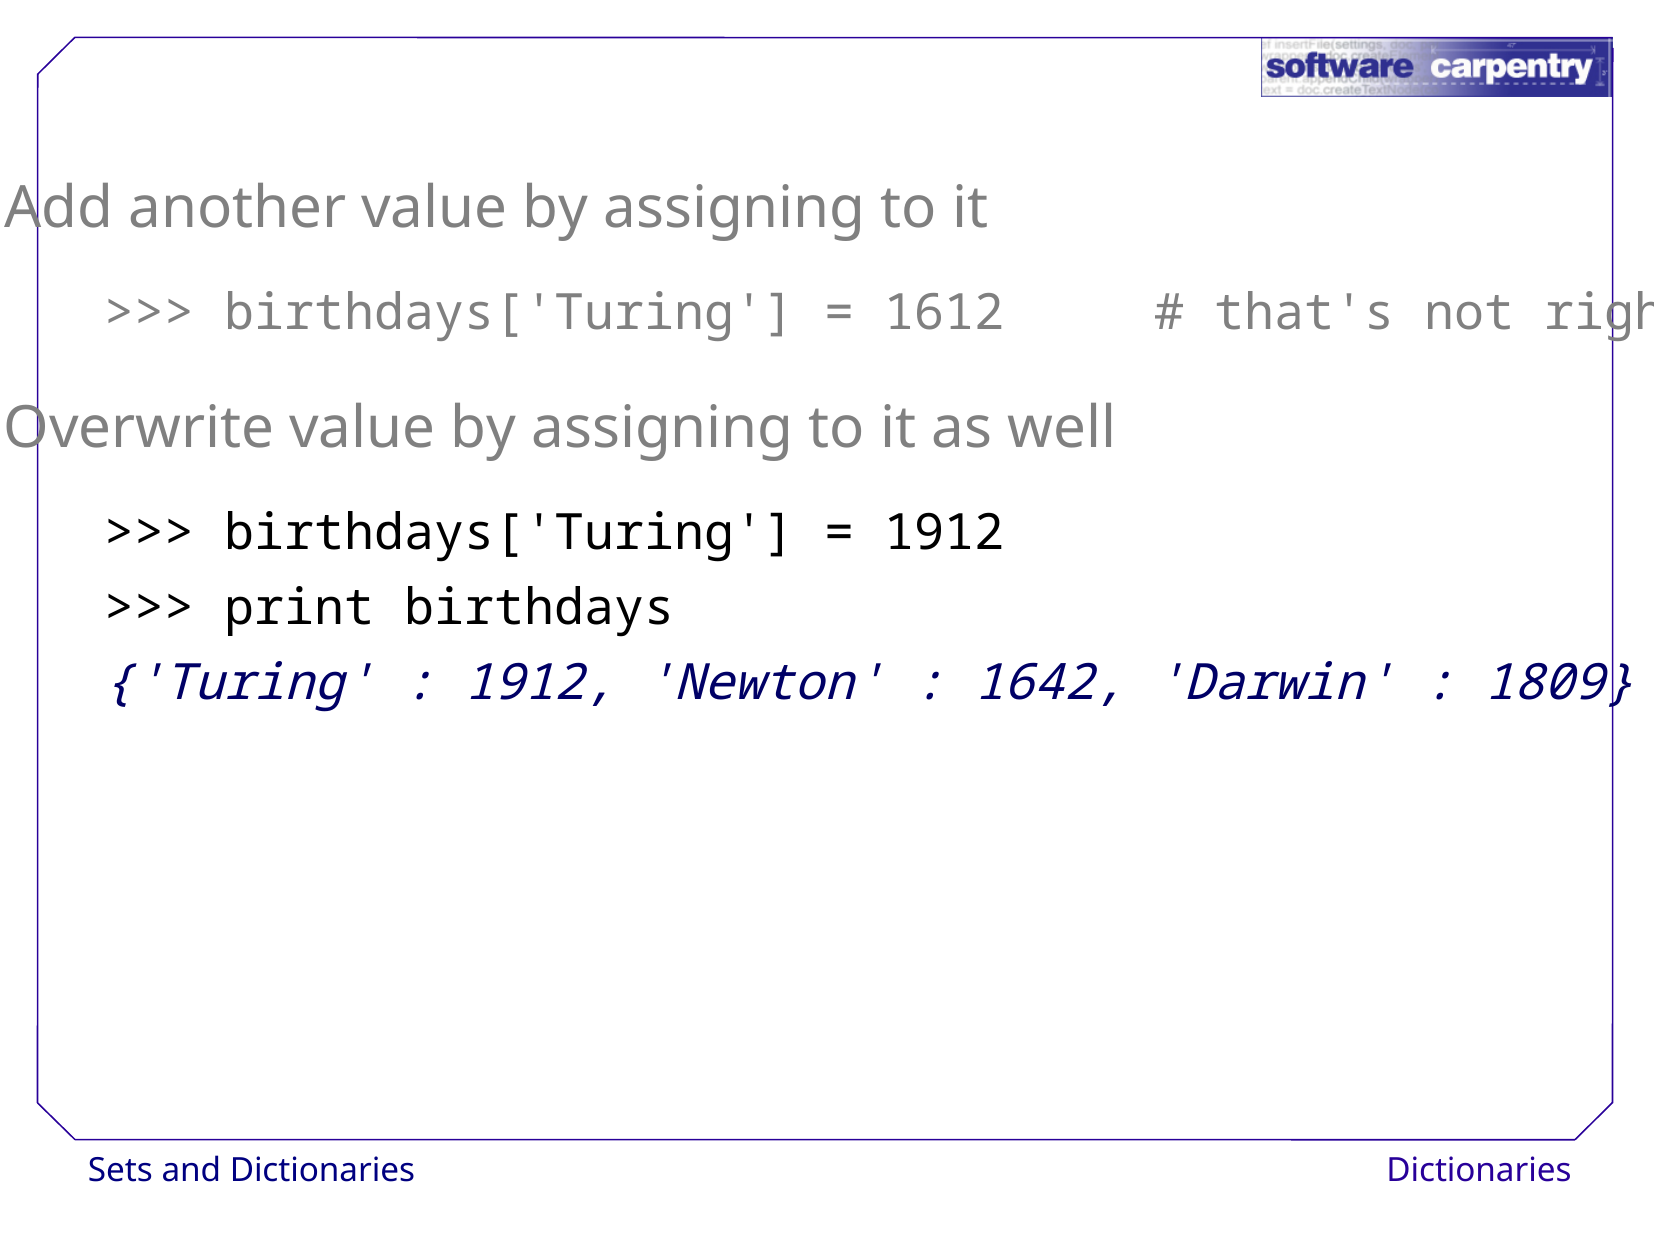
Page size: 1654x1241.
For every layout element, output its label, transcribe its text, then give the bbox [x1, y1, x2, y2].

picture [1261, 39, 1613, 97]
text_box >>> birthdays['Turing'] = 1612 # that's not right [89, 257, 1512, 364]
text_box Overwrite value by assigning to it as well [0, 346, 1281, 467]
text_box >>> birthdays['Turing'] = 1912 >>> print birthdays {'Turing' : 1912, 'Newton' : 1642, 'Darwin' : 1809} [89, 476, 1511, 746]
text_box Add another value by assigning to it [0, 126, 1154, 248]
